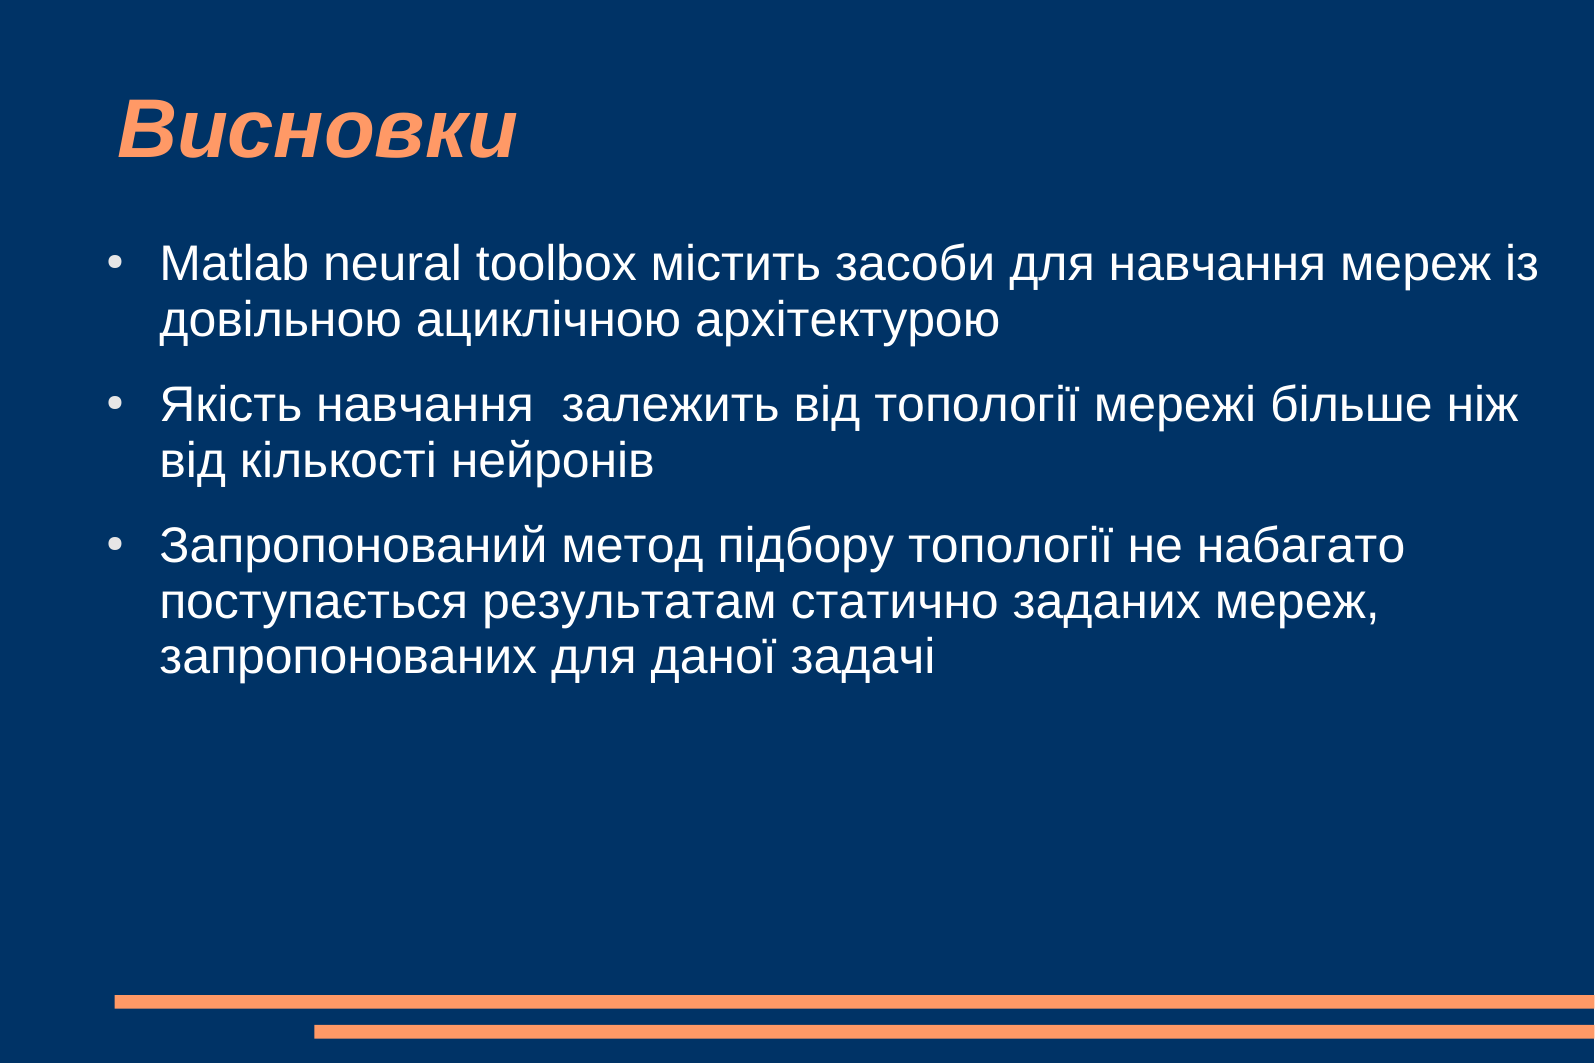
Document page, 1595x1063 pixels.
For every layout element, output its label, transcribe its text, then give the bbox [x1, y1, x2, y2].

text_box Matlab neural toolbox містить засоби для навчання мереж із довільною ациклічною архітектурою Якість навчання залежить від топології мережі більше ніж від кількості нейронів Запропонований метод підбору топології не набагато поступається результатам статично заданих мереж, запропонованих для даної задачі [88, 235, 1565, 685]
title Висновки [117, 39, 1479, 218]
